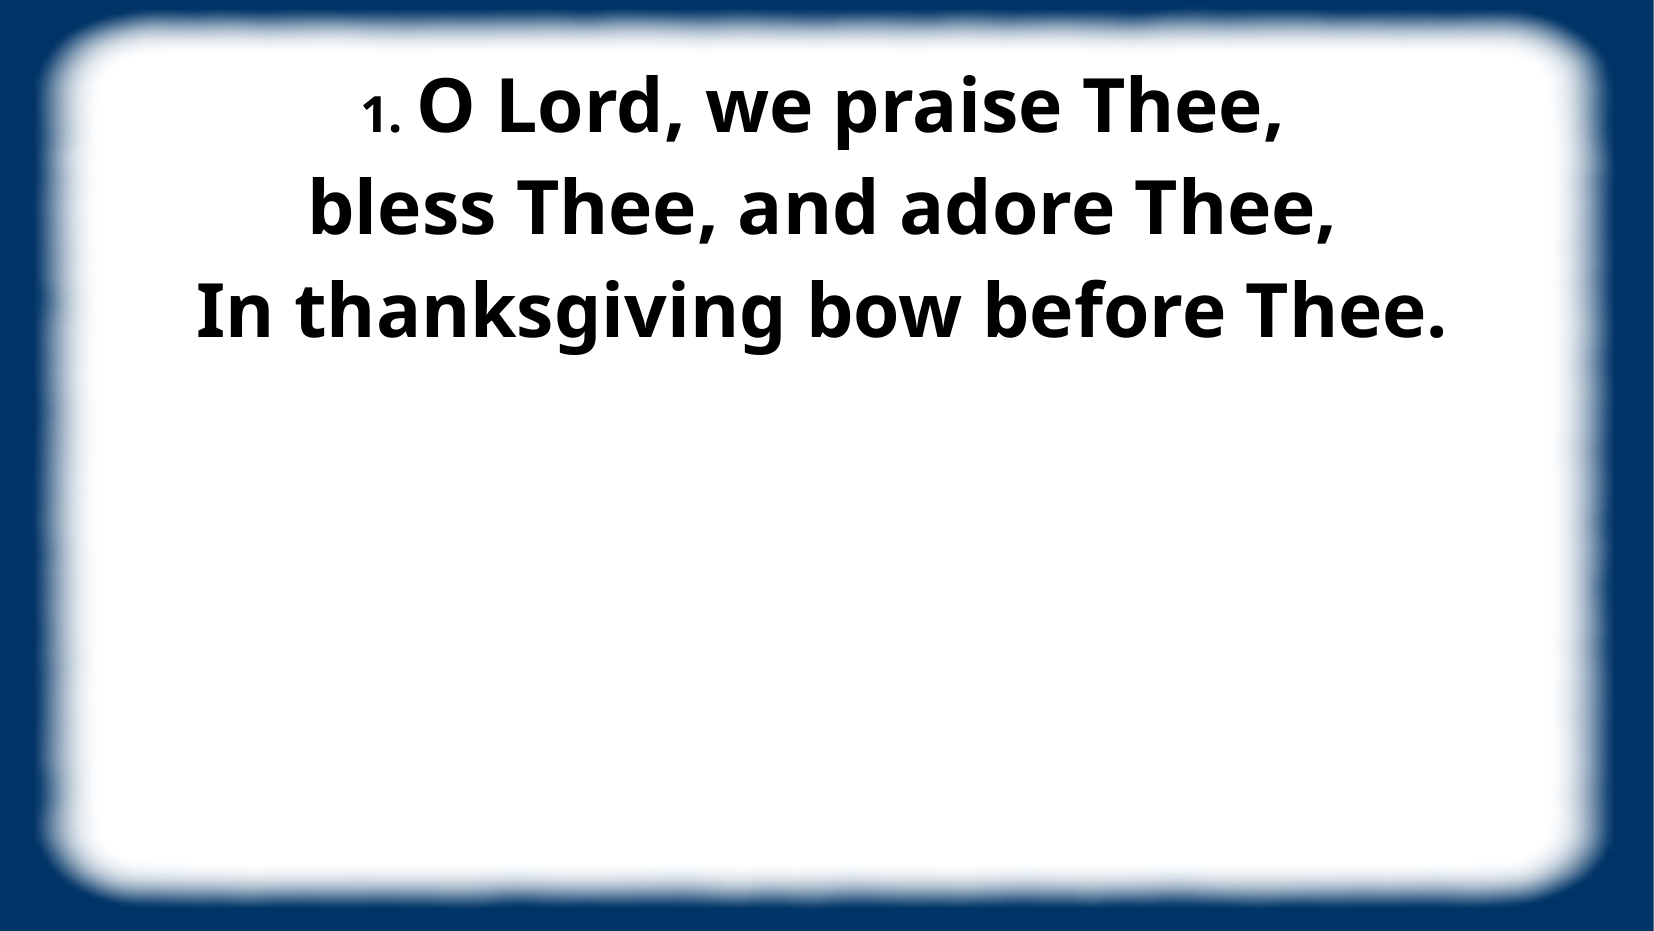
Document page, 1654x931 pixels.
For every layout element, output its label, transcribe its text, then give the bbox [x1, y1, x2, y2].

text_box 1. O Lord, we praise Thee, bless Thee, and adore Thee, In thanksgiving bow before Thee. [70, 45, 1576, 376]
picture [0, 0, 1654, 931]
